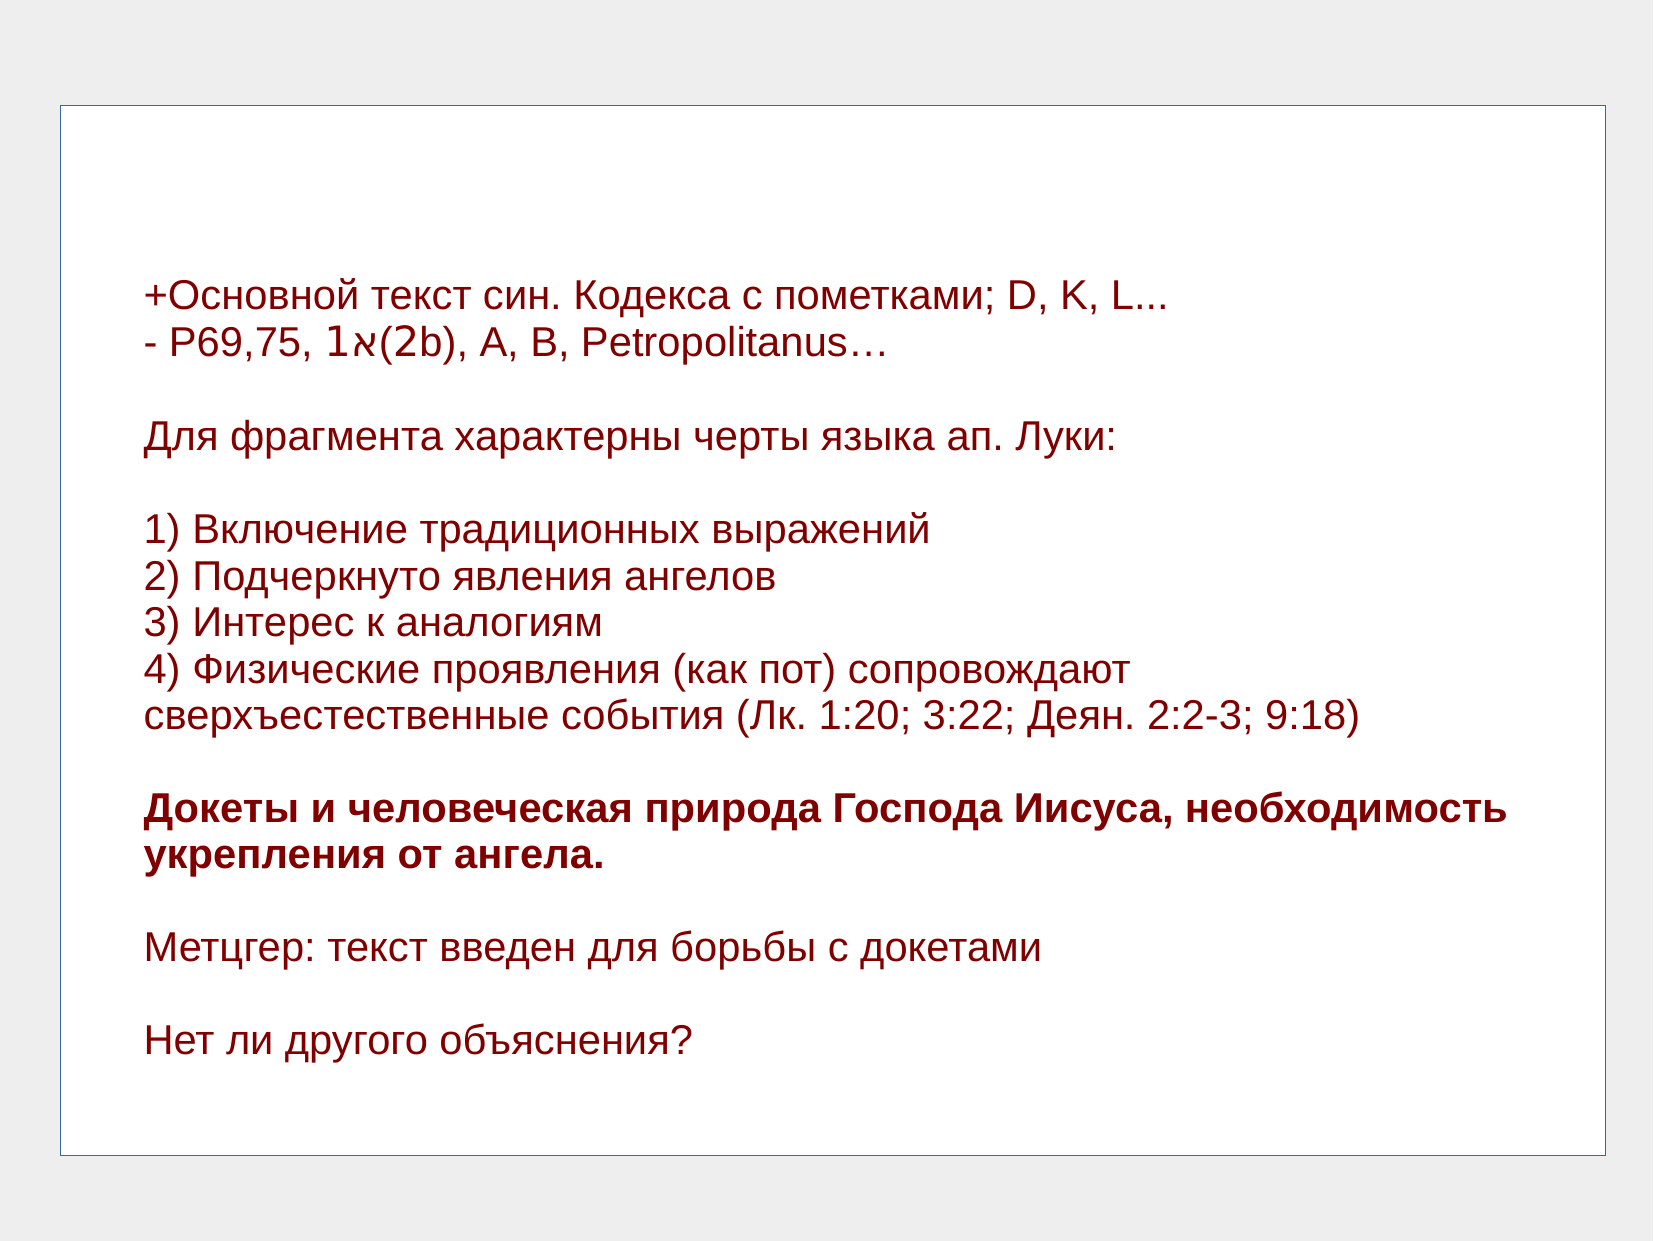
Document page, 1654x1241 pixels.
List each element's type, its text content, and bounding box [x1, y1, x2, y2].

subtitle +Основной текст син. Кодекса с пометками; D, K, L... - P69,75, א1(2b), A, B, Petropolitanus… Для фрагмента характерны черты языка ап. Луки: 1) Включение традиционных выражений 2) Подчеркнуто явления ангелов 3) Интерес к аналогиям 4) Физические проявления (как пот) сопровождают сверхъестественные события (Лк. 1:20; 3:22; Деян. 2:2-3; 9:18) Докеты и человеческая природа Господа Иисуса, необходимость укрепления от ангела. Метцгер: текст введен для борьбы с докетами Нет ли другого объяснения? [143, 225, 1539, 1081]
text_box [60, 105, 1606, 1156]
